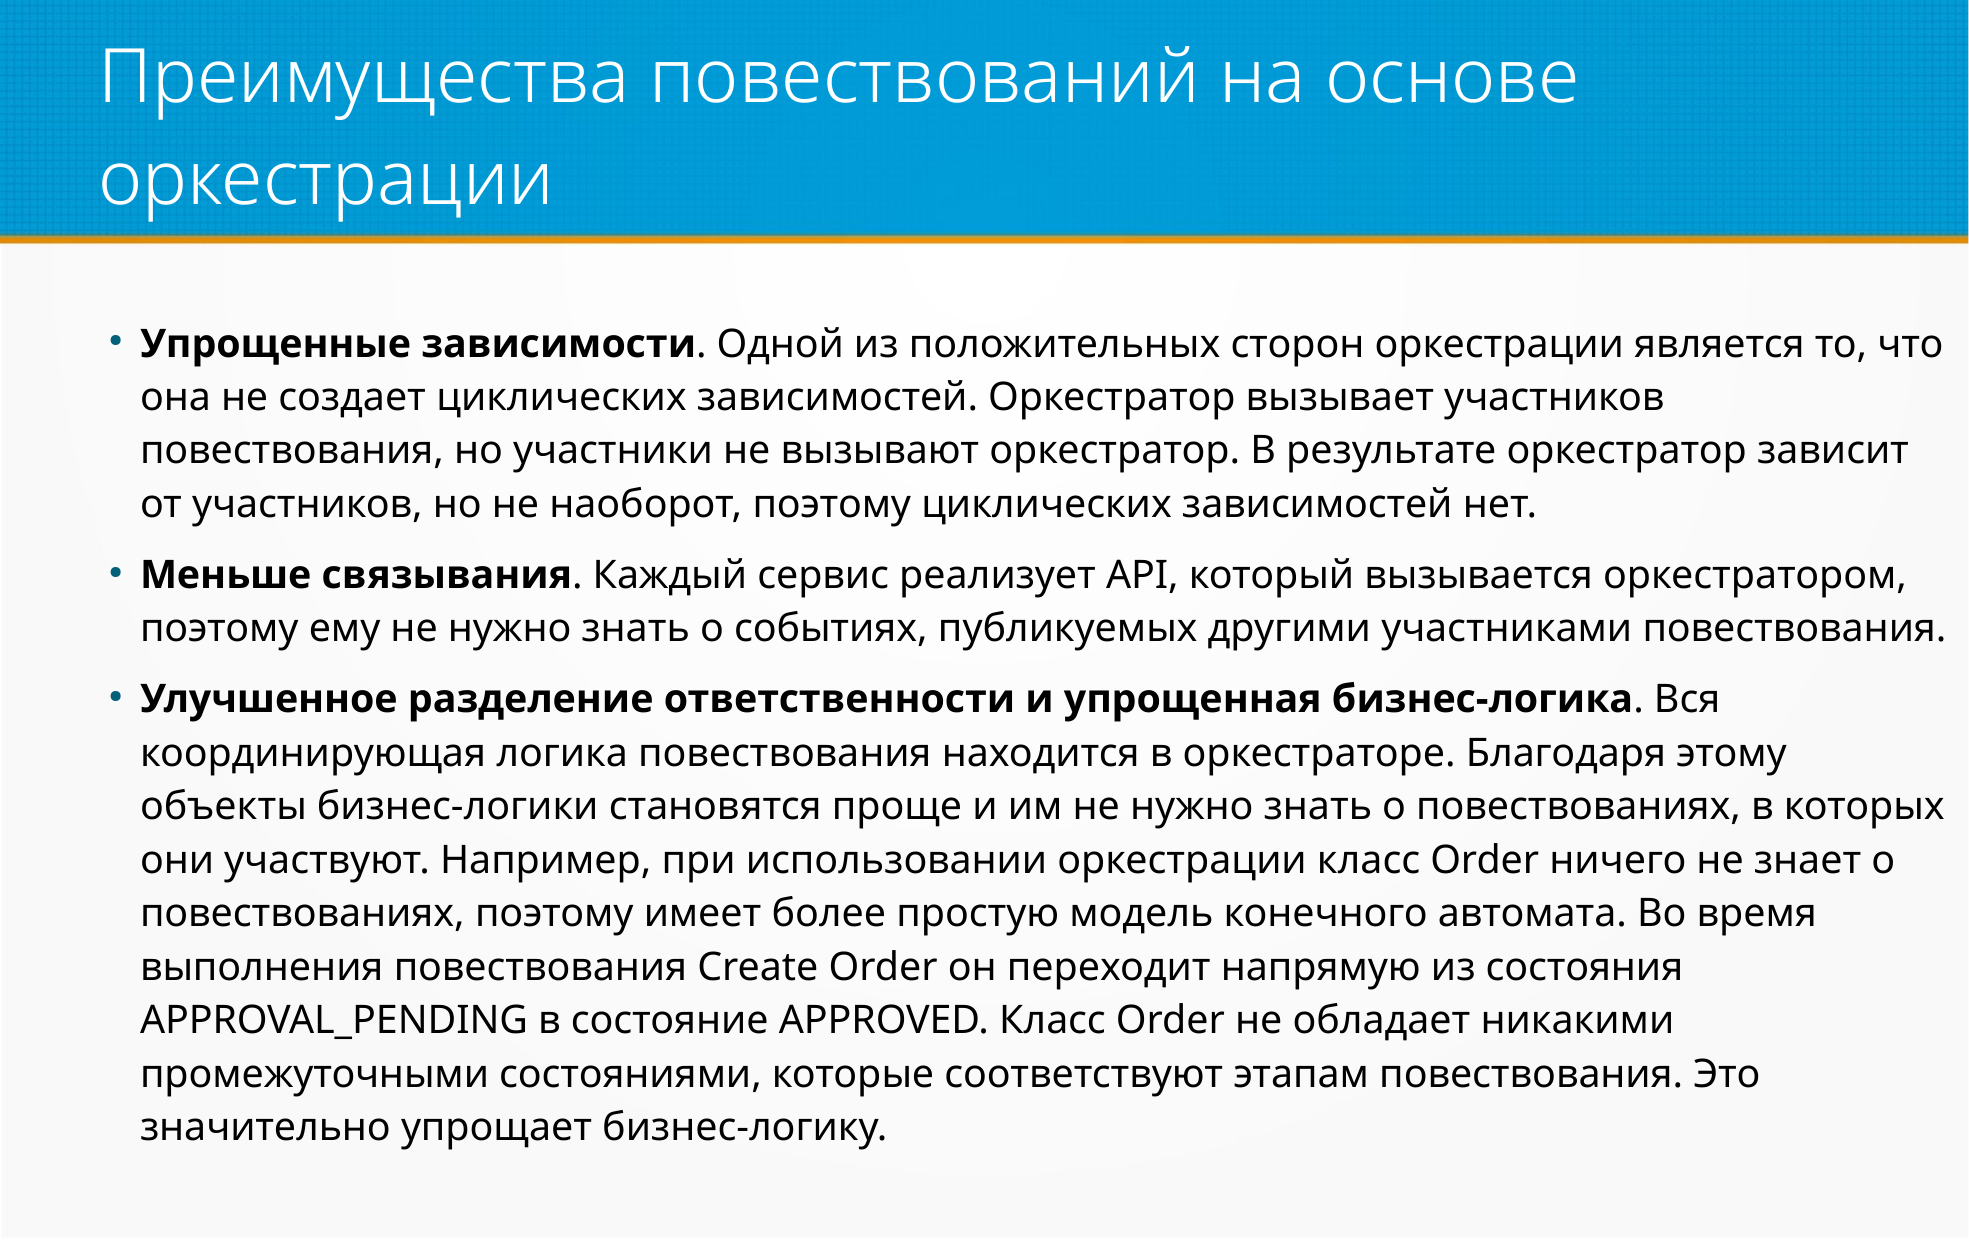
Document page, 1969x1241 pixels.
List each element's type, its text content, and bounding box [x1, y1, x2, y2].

list Упрощенные зависимости. Одной из положительных сторон оркестрации является то, что она не создает циклических зависимостей. Оркестратор вызывает участников повествования, но участники не вызывают оркестратор. В результате оркестратор зависит от участников, но не наоборот, поэтому циклических зависимостей нет. Меньше связывания. Каждый сервис реализует API, который вызывается оркестратором, поэтому ему не нужно знать о событиях, публикуемых другими участниками повествования. Улучшенное разделение ответственности и упрощенная бизнес-логика. Вся координирующая логика повествования находится в оркестраторе. Благодаря этому объекты бизнес-логики становятся проще и им не нужно знать о повествованиях, в которых они участвуют. Например, при использовании оркестрации класс Order ничего не знает о повествованиях, поэтому имеет более простую модель конечного автомата. Во время выполнения повествования Create Order он переходит напрямую из состояния APPROVAL_PENDING в состояние APPROVED. Класс Order не обладает никакими промежуточными состояниями, которые соответствуют этапам повествования. Это значительно упрощает бизнес-логику. [98, 315, 1949, 1205]
picture [0, 233, 1969, 1241]
title Преимущества повествований на основе оркестрации [98, 19, 1870, 227]
